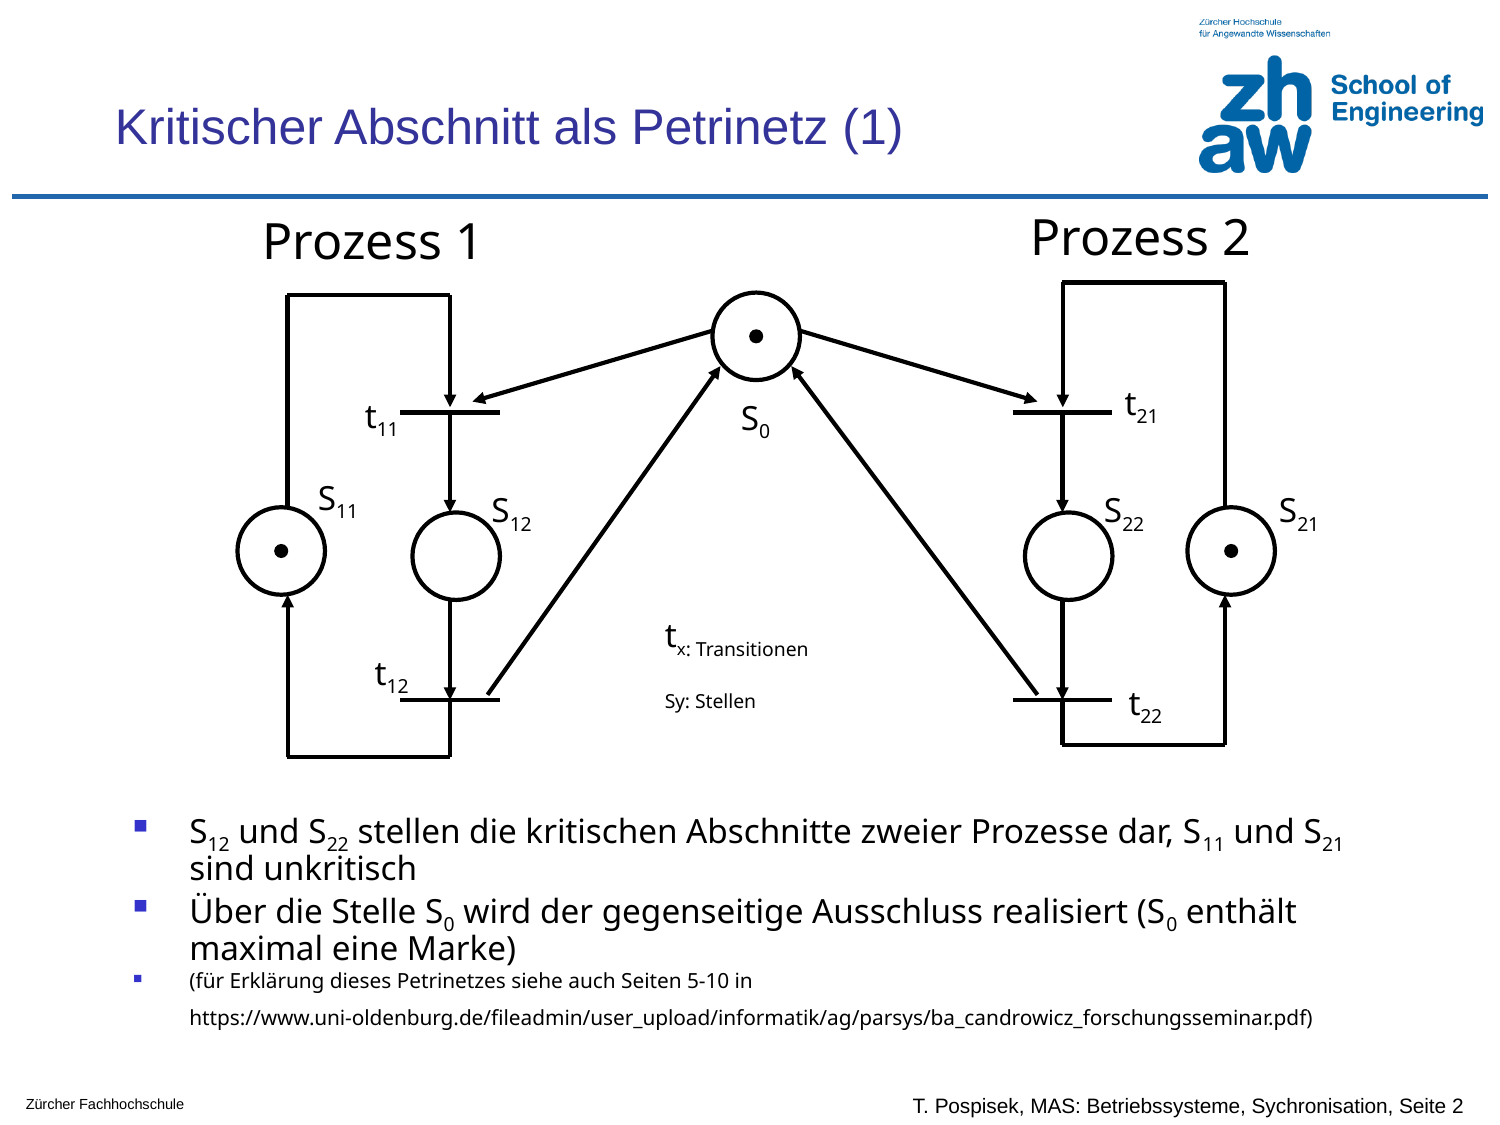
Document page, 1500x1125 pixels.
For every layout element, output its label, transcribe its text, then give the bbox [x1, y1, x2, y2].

text_box S22 [1089, 482, 1160, 543]
text_box [274, 544, 288, 558]
text_box Prozess 2 [1015, 198, 1267, 273]
title Kritischer Abschnitt als Petrinetz (1) [99, 50, 1379, 163]
text_box S0 [726, 389, 786, 450]
text_box [1224, 544, 1238, 558]
text_box tx: Transitionen Sy: Stellen [650, 607, 843, 720]
picture [1199, 19, 1483, 173]
text_box S21 [1264, 482, 1335, 543]
text_box t22 [1113, 675, 1178, 736]
text_box [749, 330, 763, 343]
text_box S12 [476, 482, 547, 543]
text_box t12 [359, 644, 424, 706]
text_box t21 [1109, 375, 1174, 436]
text_box Prozess 1 [247, 202, 499, 278]
text_box t11 [350, 387, 418, 448]
text_box S11 [303, 469, 374, 531]
list S12 und S22 stellen die kritischen Abschnitte zweier Prozesse dar, S11 und S21 sind unkritisch Über die Stelle S0 wird der gegenseitige Ausschluss realisiert (S0 enthält maximal eine Marke) (für Erklärung dieses Petrinetzes siehe auch Seiten 5-10 in https://www.uni-oldenburg.de/fileadmin/user_upload/informatik/ag/parsys/ba_candrowicz_forschungsseminar.pdf) [118, 803, 1394, 1063]
